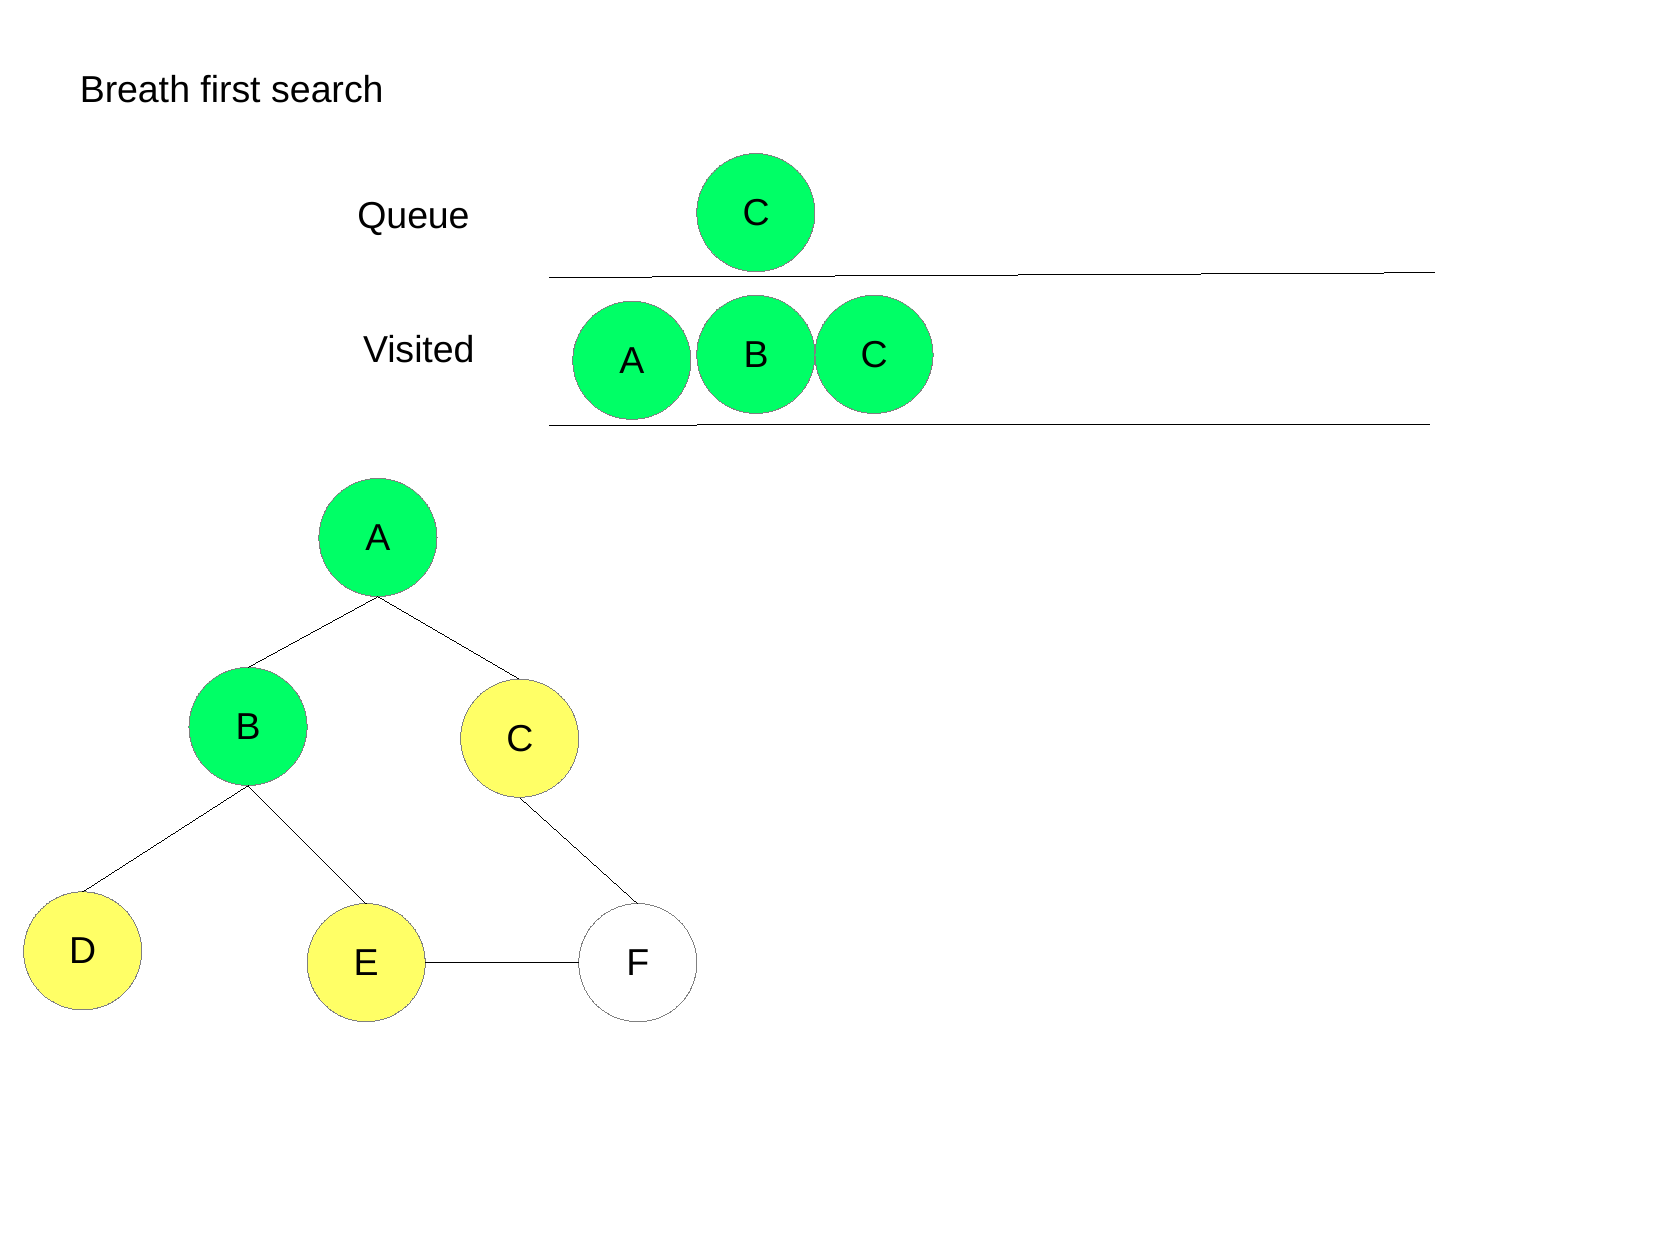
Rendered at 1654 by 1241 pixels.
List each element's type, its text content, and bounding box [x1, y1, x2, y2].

text_box D [23, 891, 142, 1010]
text_box C [460, 679, 579, 798]
text_box Visited [348, 321, 585, 378]
text_box A [318, 478, 438, 597]
text_box C [814, 295, 934, 414]
text_box A [572, 301, 691, 420]
text_box E [307, 903, 426, 1022]
text_box C [696, 153, 815, 272]
text_box Breath first search [59, 54, 851, 166]
text_box F [578, 903, 697, 1022]
text_box B [188, 667, 308, 786]
text_box B [696, 295, 815, 414]
text_box Queue [342, 186, 508, 249]
